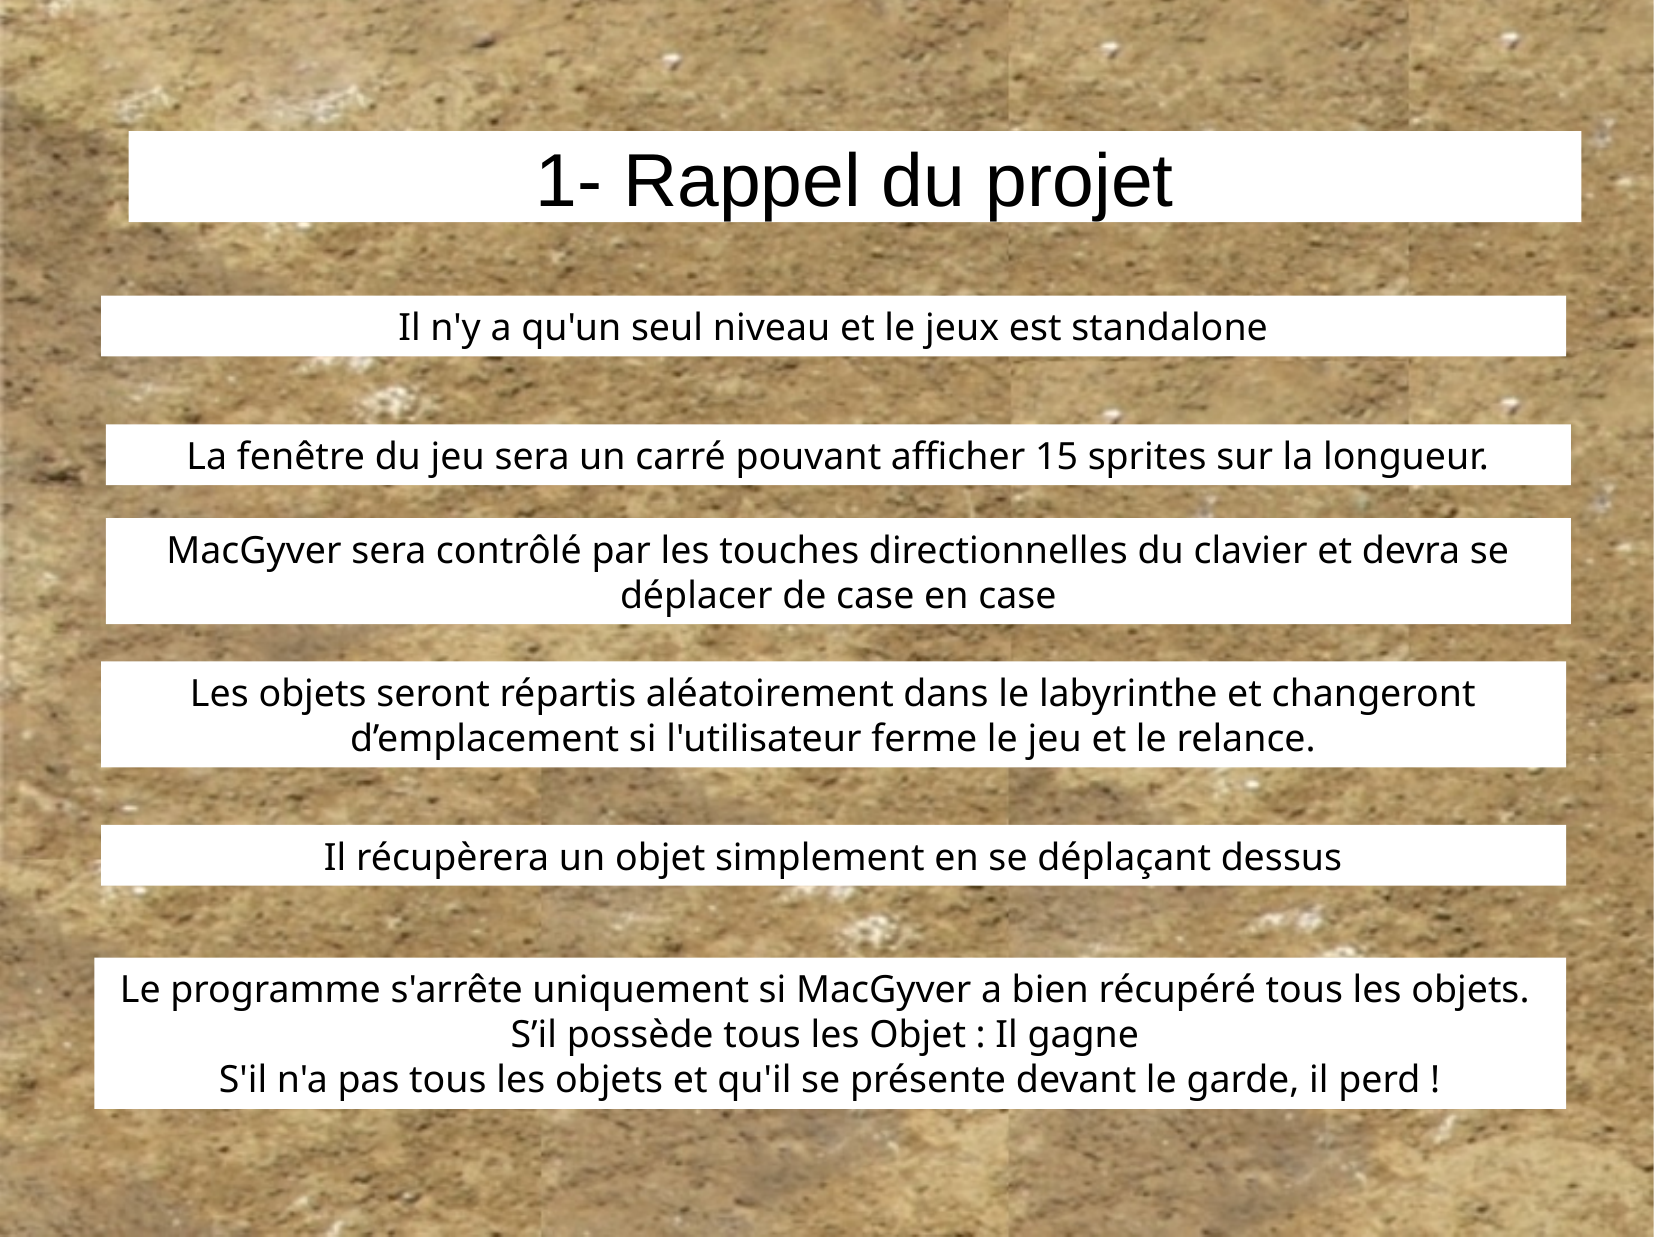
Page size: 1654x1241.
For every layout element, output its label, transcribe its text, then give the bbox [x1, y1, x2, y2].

text_box Il récupèrera un objet simplement en se déplaçant dessus [101, 824, 1567, 886]
text_box La fenêtre du jeu sera un carré pouvant afficher 15 sprites sur la longueur. [105, 424, 1571, 486]
text_box Les objets seront répartis aléatoirement dans le labyrinthe et changeront d’emplacement si l'utilisateur ferme le jeu et le relance. [101, 661, 1567, 768]
text_box Le programme s'arrête uniquement si MacGyver a bien récupéré tous les objets. S’il possède tous les Objet : Il gagne S'il n'a pas tous les objets et qu'il se présente devant le garde, il perd ! [94, 957, 1567, 1109]
text_box MacGyver sera contrôlé par les touches directionnelles du clavier et devra se déplacer de case en case [105, 518, 1571, 625]
text_box Il n'y a qu'un seul niveau et le jeux est standalone [101, 295, 1567, 357]
picture [0, 0, 1654, 1237]
text_box 1- Rappel du projet [128, 131, 1582, 223]
